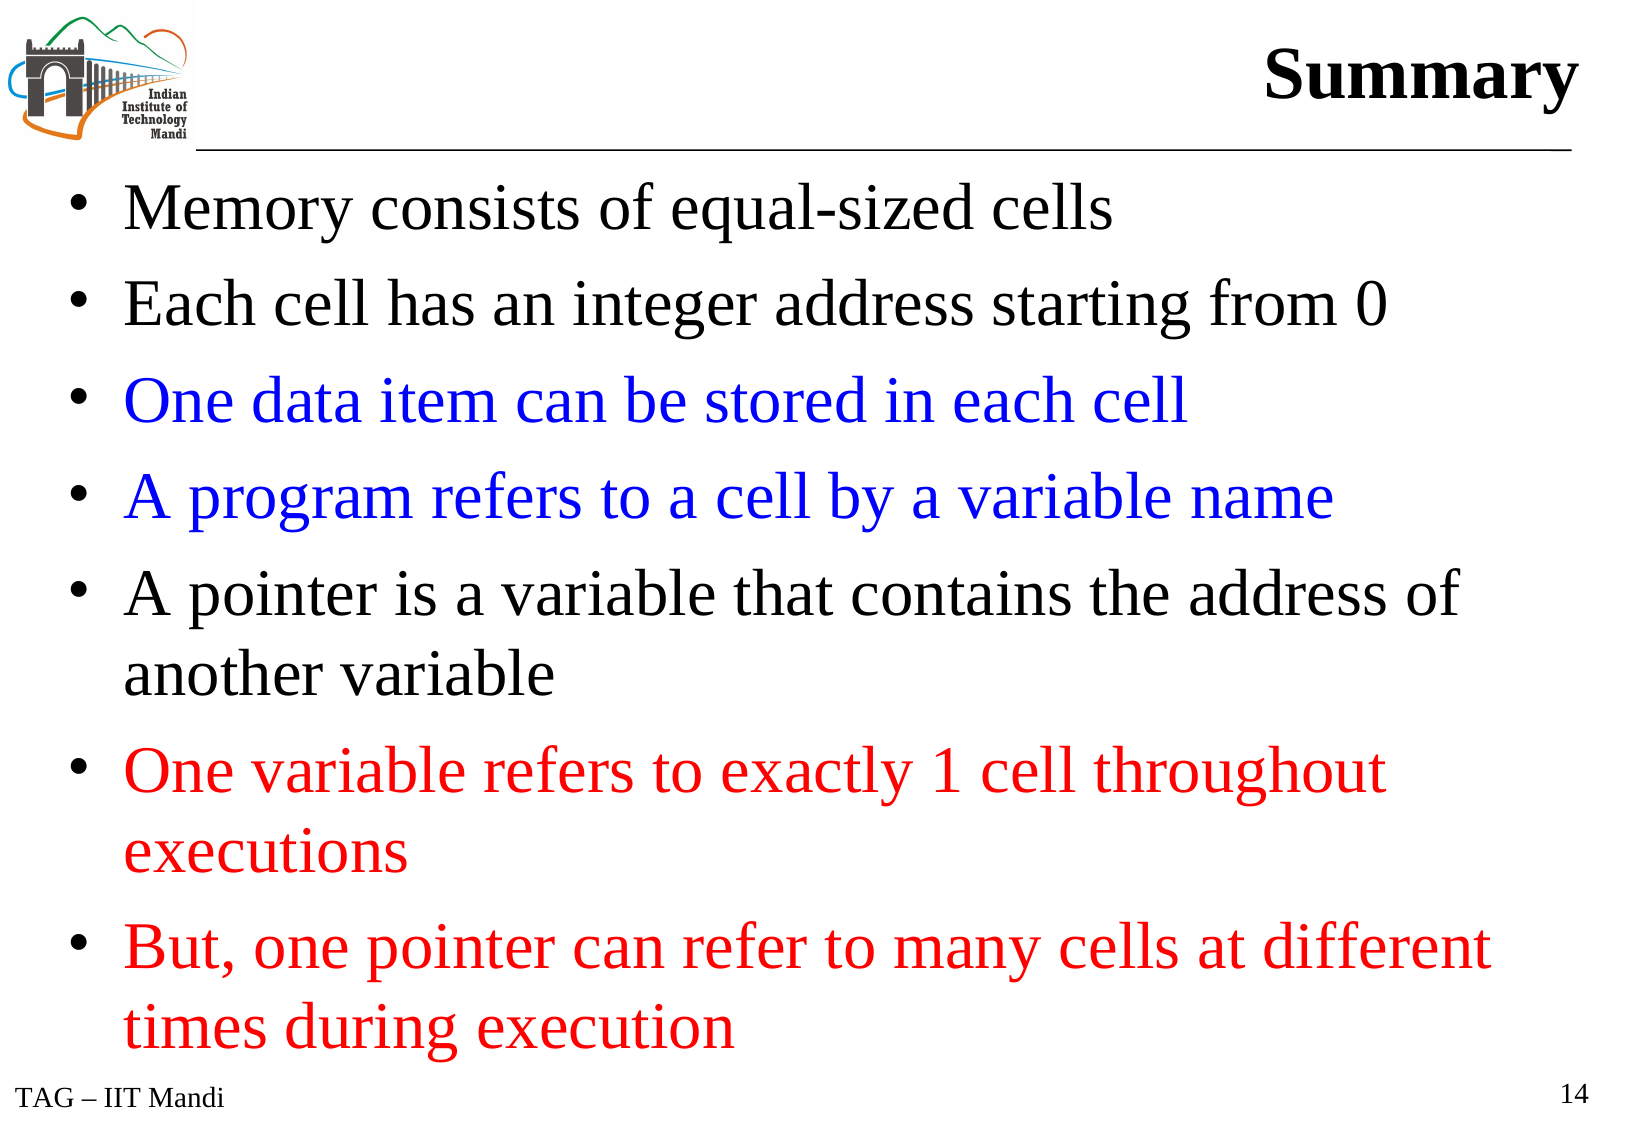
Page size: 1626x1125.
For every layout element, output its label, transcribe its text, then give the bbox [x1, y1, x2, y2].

title Summary [139, 0, 1581, 138]
picture [1, 0, 196, 156]
list Memory consists of equal-sized cells Each cell has an integer address starting from 0 One data item can be stored in each cell A program refers to a cell by a variable name A pointer is a variable that contains the address of another variable One variable refers to exactly 1 cell throughout executions But, one pointer can refer to many cells at different times during execution [67, 162, 1571, 1063]
